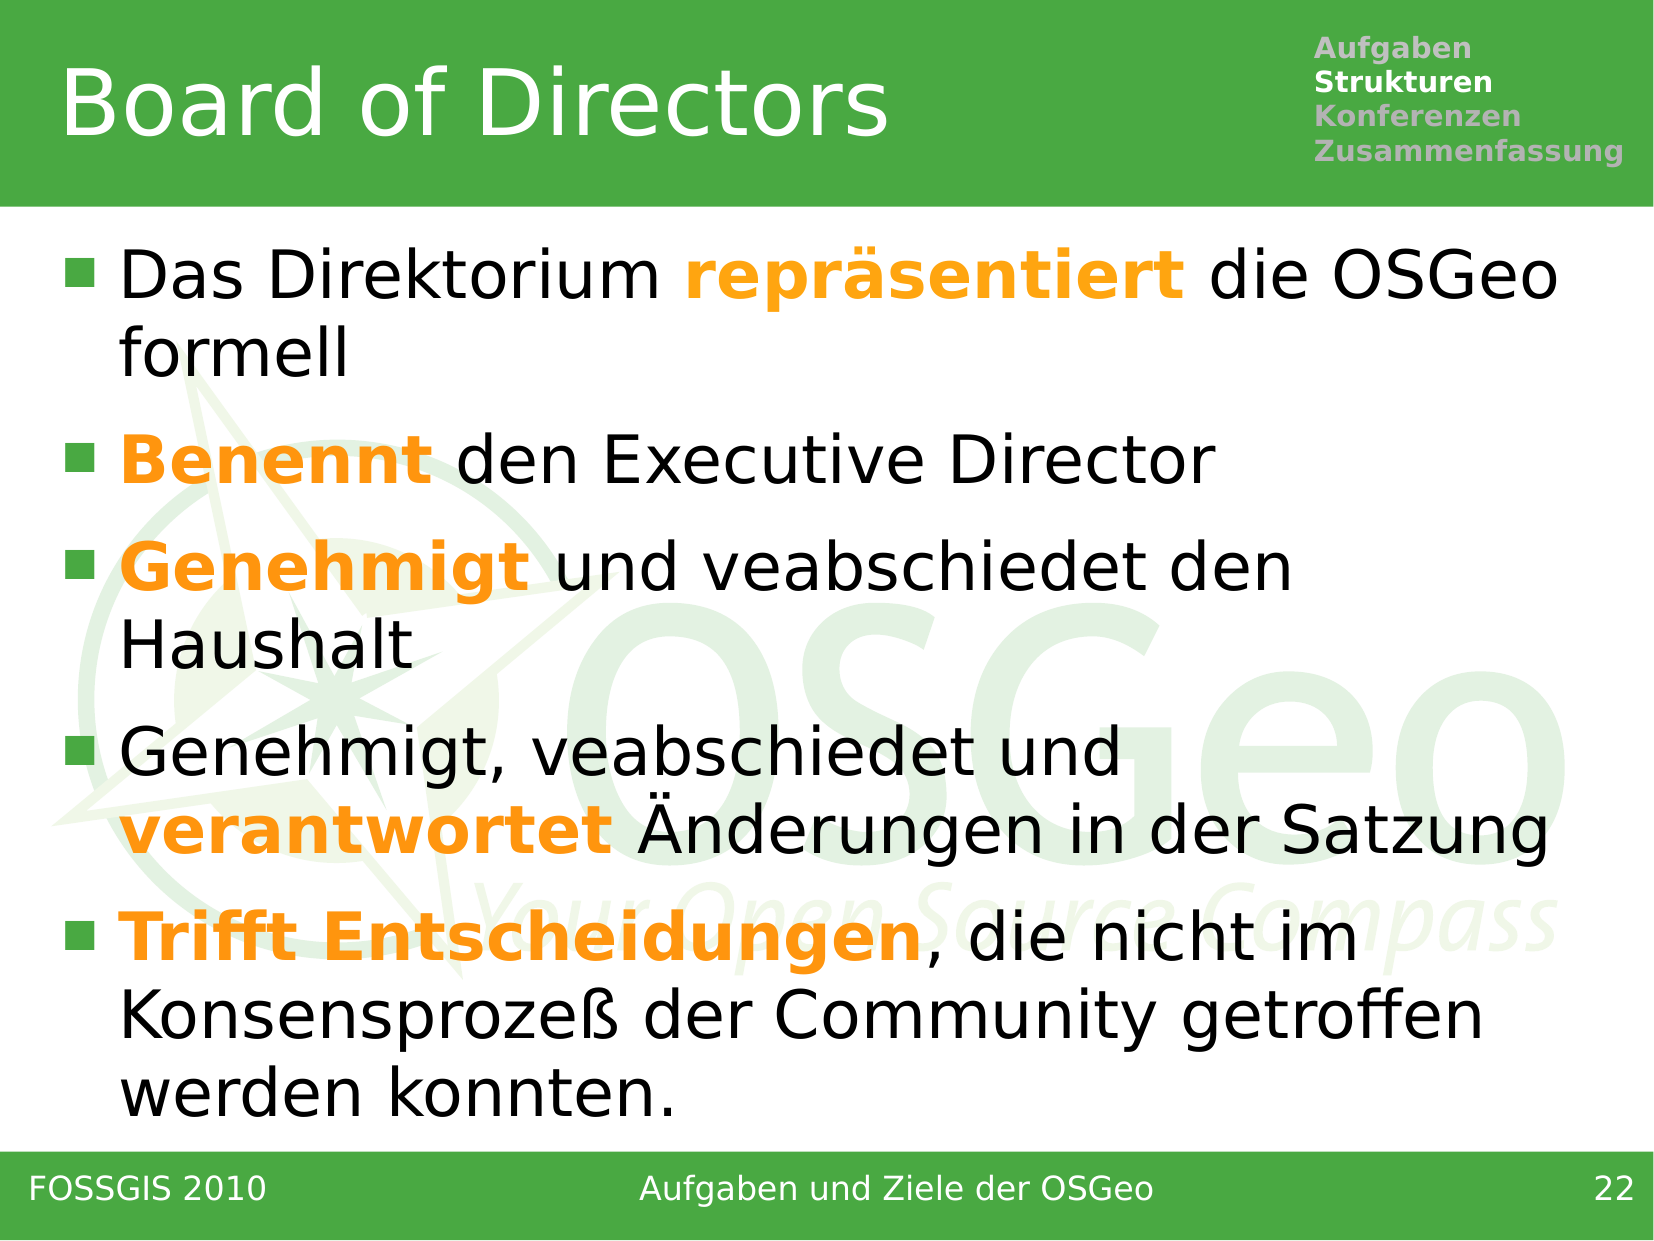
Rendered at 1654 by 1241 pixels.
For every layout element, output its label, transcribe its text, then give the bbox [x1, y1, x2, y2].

title Board of Directors [59, 29, 1299, 178]
list Das Direktorium repräsentiert die OSGeo formell Benennt den Executive Director Genehmigt und veabschiedet den Haushalt Genehmigt, veabschiedet und verantwortet Änderungen in der Satzung Trifft Entscheidungen, die nicht im Konsensprozeß der Community getroffen werden konnten. [47, 236, 1595, 1133]
text_box Aufgaben Strukturen Konferenzen Zusammenfassung [1299, 23, 1654, 201]
